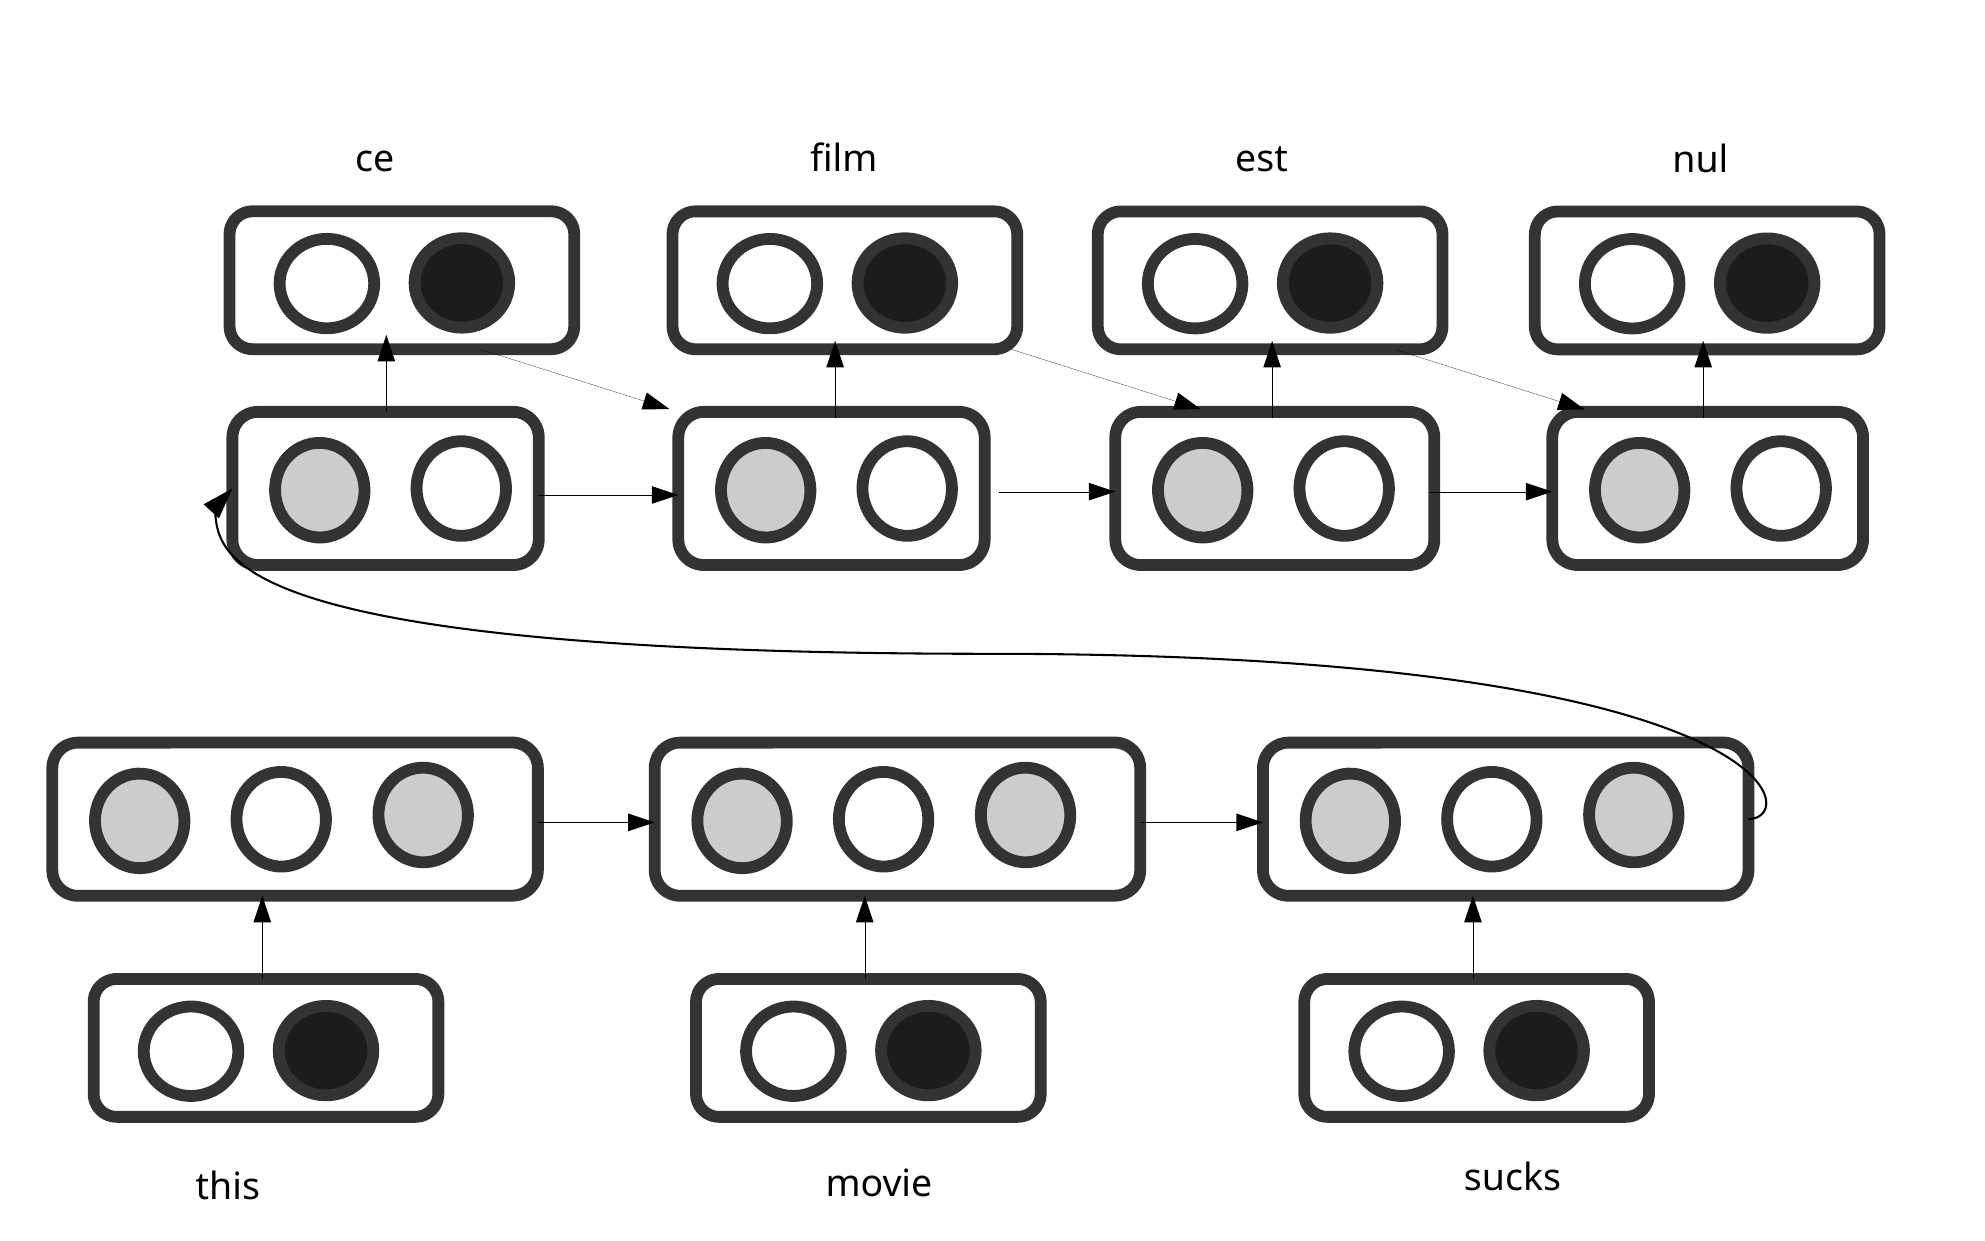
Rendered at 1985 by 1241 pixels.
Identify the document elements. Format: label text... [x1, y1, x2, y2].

text_box [857, 238, 953, 328]
text_box nul [1657, 124, 1741, 182]
text_box ce [340, 124, 409, 182]
text_box [980, 767, 1071, 863]
text_box [1736, 441, 1826, 536]
text_box [881, 1005, 976, 1096]
text_box [236, 771, 326, 867]
text_box sucks [1449, 1143, 1630, 1201]
text_box [1147, 238, 1243, 329]
text_box [279, 238, 375, 329]
text_box [414, 238, 510, 328]
text_box [1489, 1005, 1584, 1096]
text_box [697, 773, 787, 869]
text_box this [180, 1152, 274, 1209]
text_box [862, 441, 952, 536]
text_box [1595, 442, 1685, 538]
text_box [416, 441, 506, 536]
text_box [1282, 238, 1378, 328]
text_box [1299, 441, 1389, 536]
text_box [721, 442, 811, 538]
text_box [378, 767, 468, 863]
text_box [1305, 773, 1396, 869]
text_box [143, 1006, 239, 1096]
text_box film [795, 124, 892, 182]
text_box [275, 442, 365, 538]
text_box [1354, 1006, 1449, 1096]
text_box [278, 1005, 374, 1096]
text_box [95, 773, 185, 869]
text_box [1447, 771, 1537, 867]
text_box [1158, 442, 1248, 538]
text_box [722, 238, 818, 329]
text_box [838, 771, 929, 867]
text_box [1584, 239, 1680, 329]
text_box [1719, 238, 1815, 328]
text_box [746, 1006, 841, 1096]
text_box movie [810, 1148, 944, 1206]
text_box [1589, 767, 1679, 863]
text_box est [1220, 124, 1303, 182]
